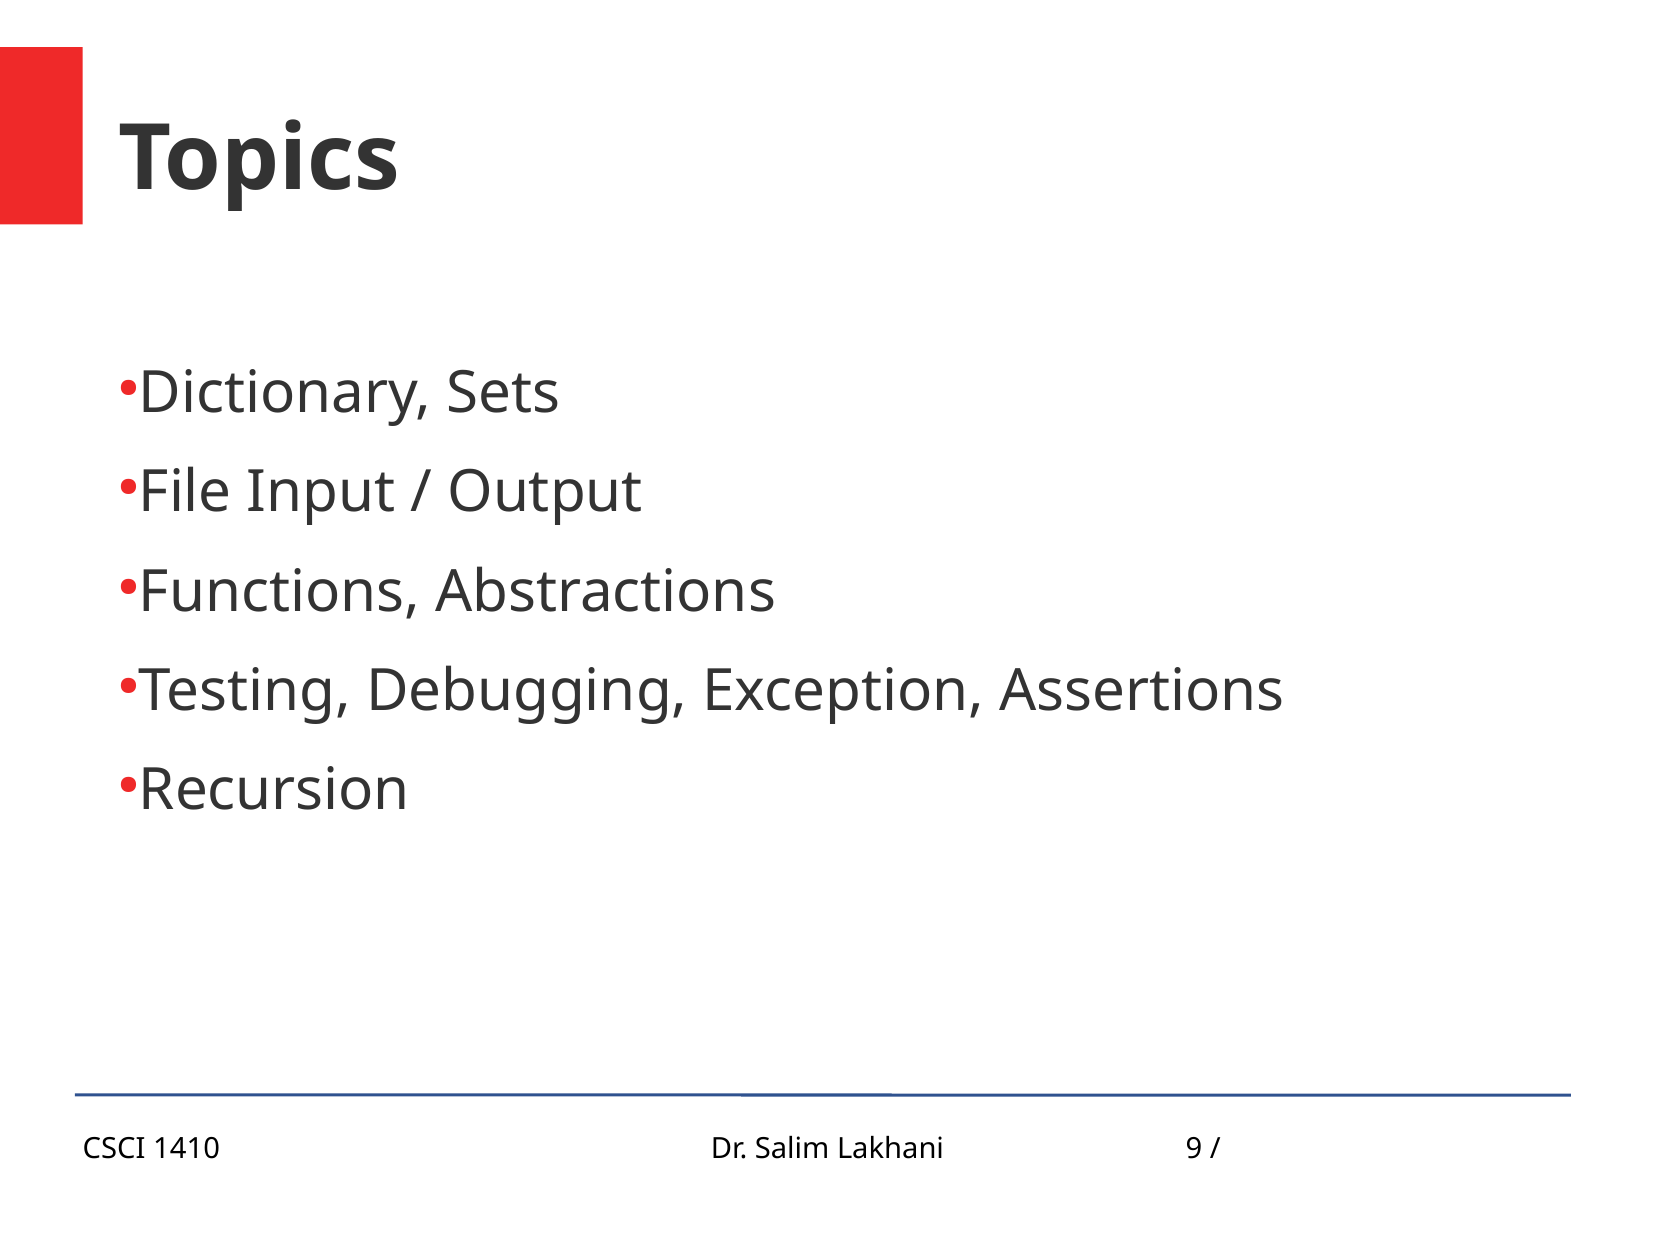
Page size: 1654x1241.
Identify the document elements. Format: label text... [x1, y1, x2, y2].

title Topics [118, 49, 1571, 257]
list Dictionary, Sets File Input / Output Functions, Abstractions Testing, Debugging, Exception, Assertions Recursion [118, 354, 1536, 1074]
text_box / [1185, 1129, 1571, 1216]
text_box CSCI 1410 [82, 1129, 468, 1216]
text_box Dr. Salim Lakhani [565, 1129, 1090, 1216]
